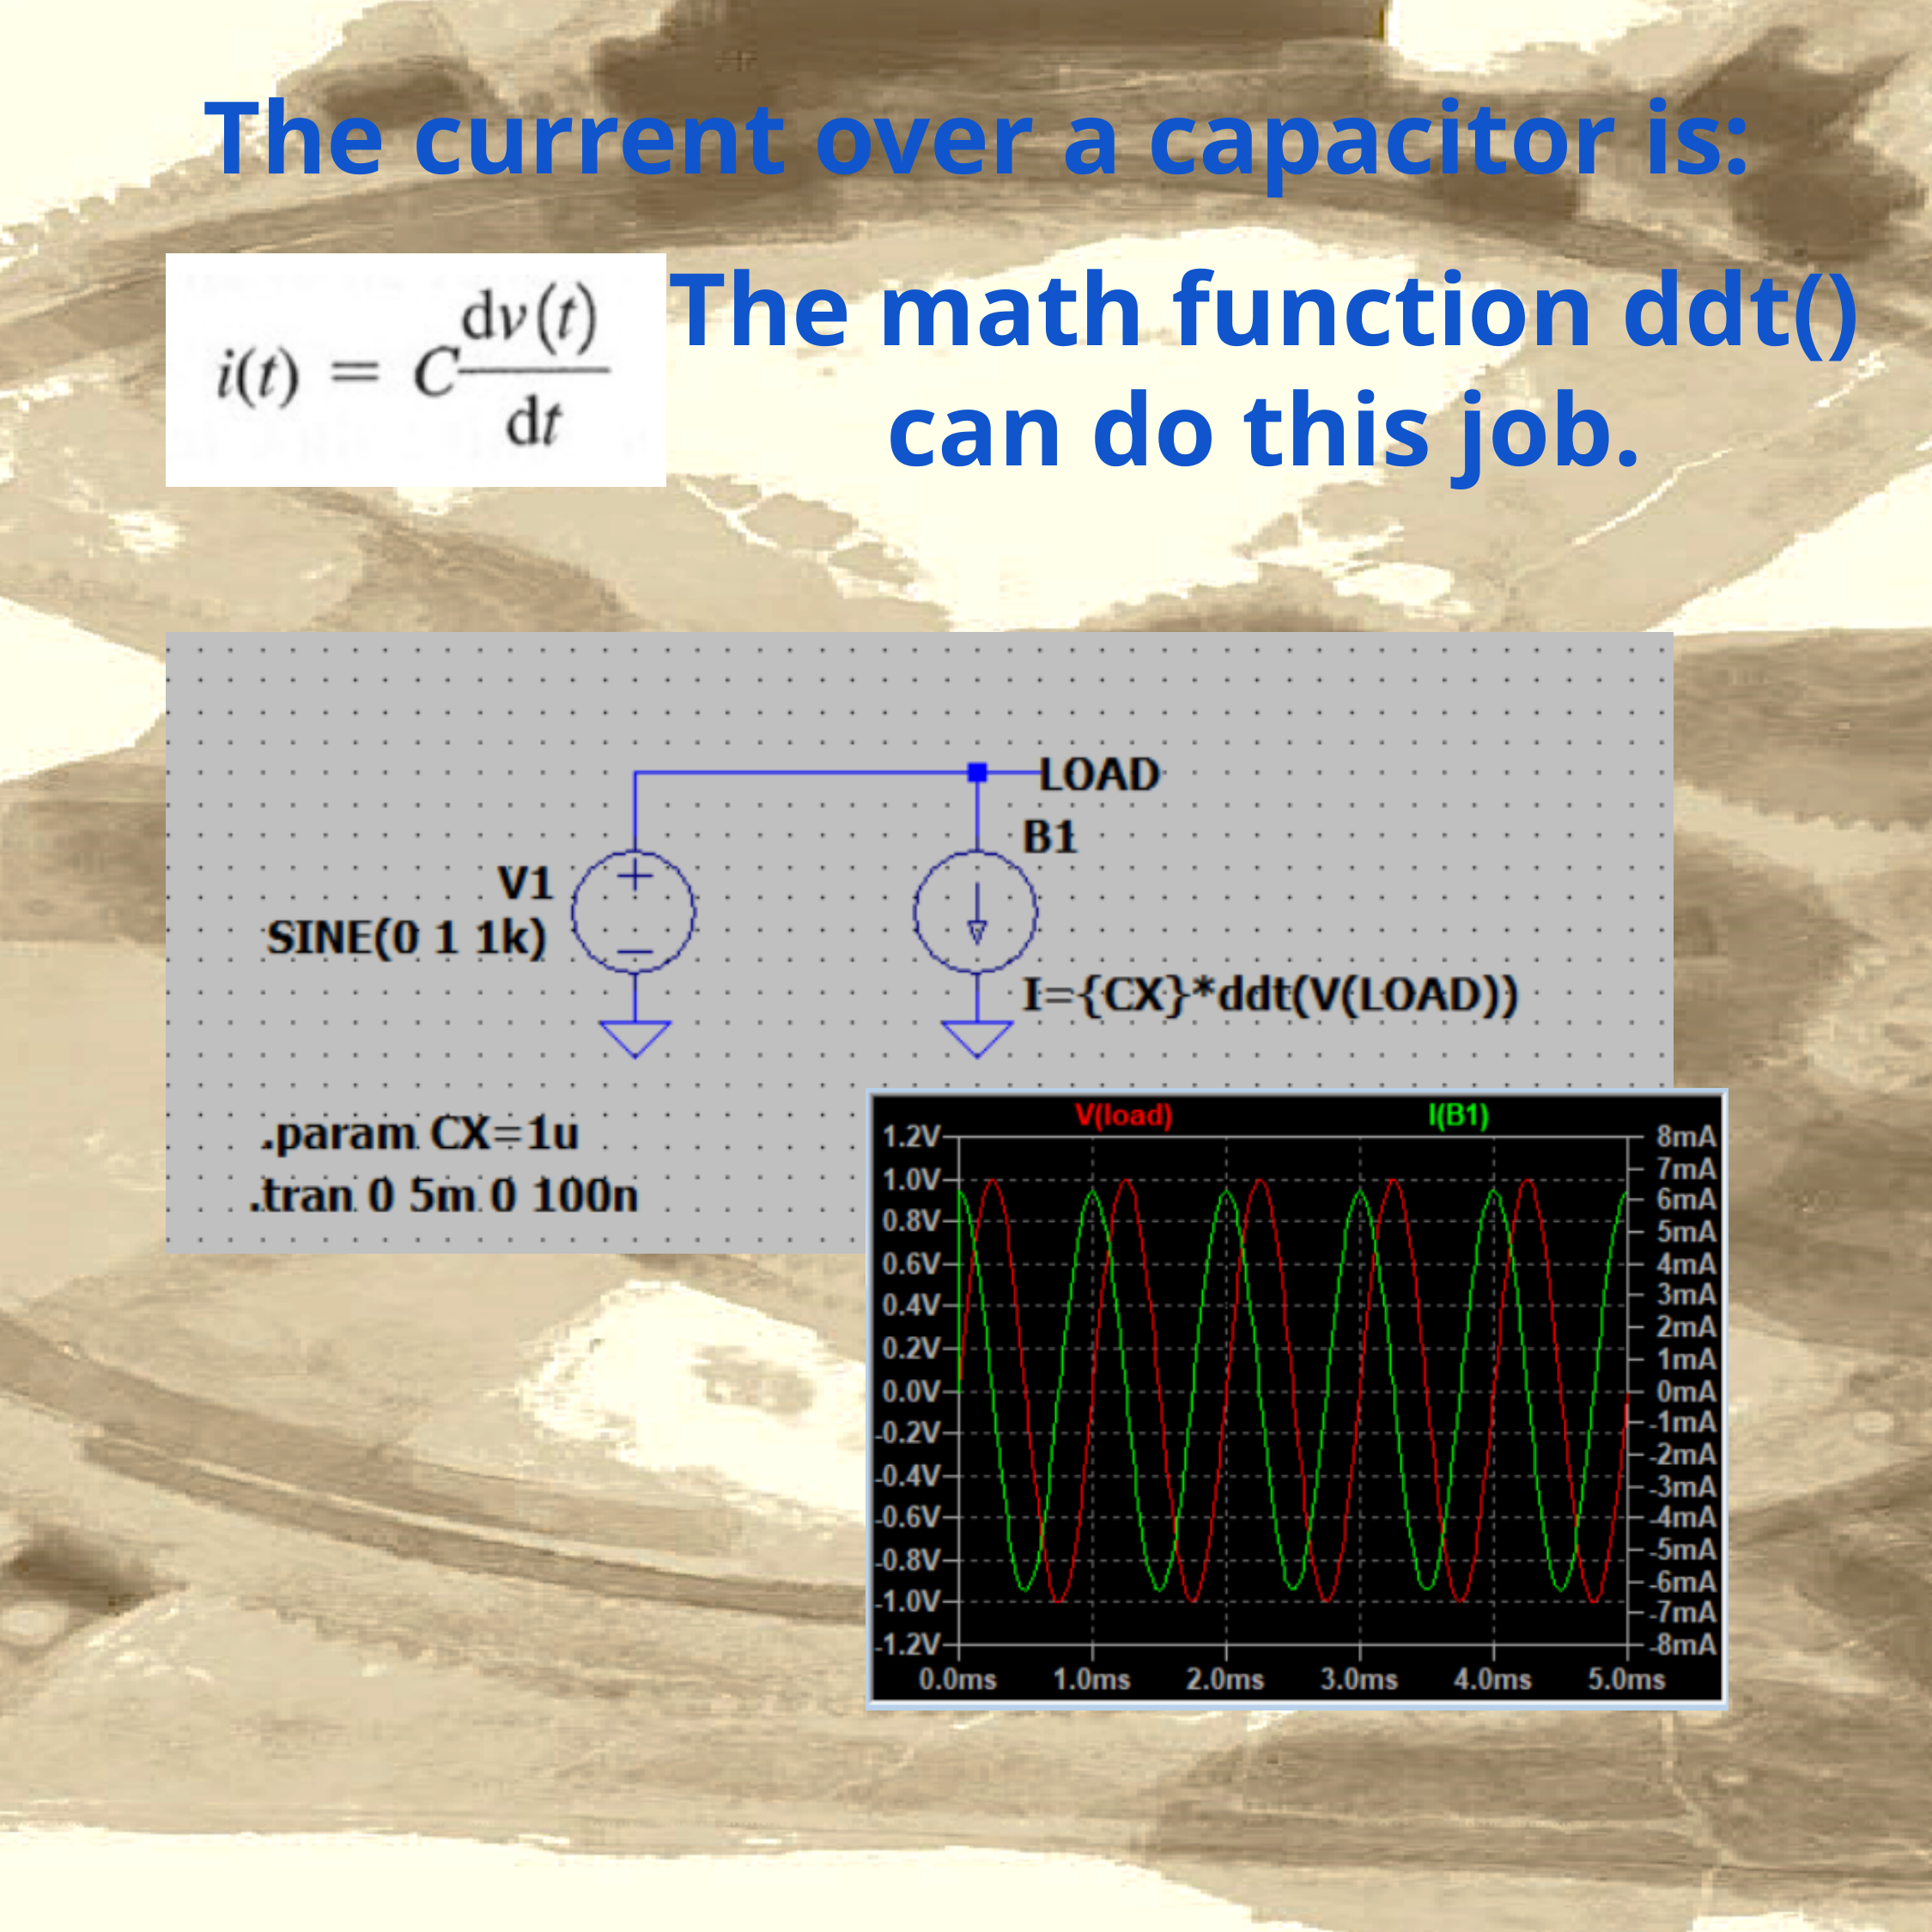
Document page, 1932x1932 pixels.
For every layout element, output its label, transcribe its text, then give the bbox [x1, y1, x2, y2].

text_box The math function ddt() can do this job. [645, 233, 1884, 405]
text_box The current over a capacitor is: [71, 60, 1884, 234]
picture [0, 0, 1932, 1932]
